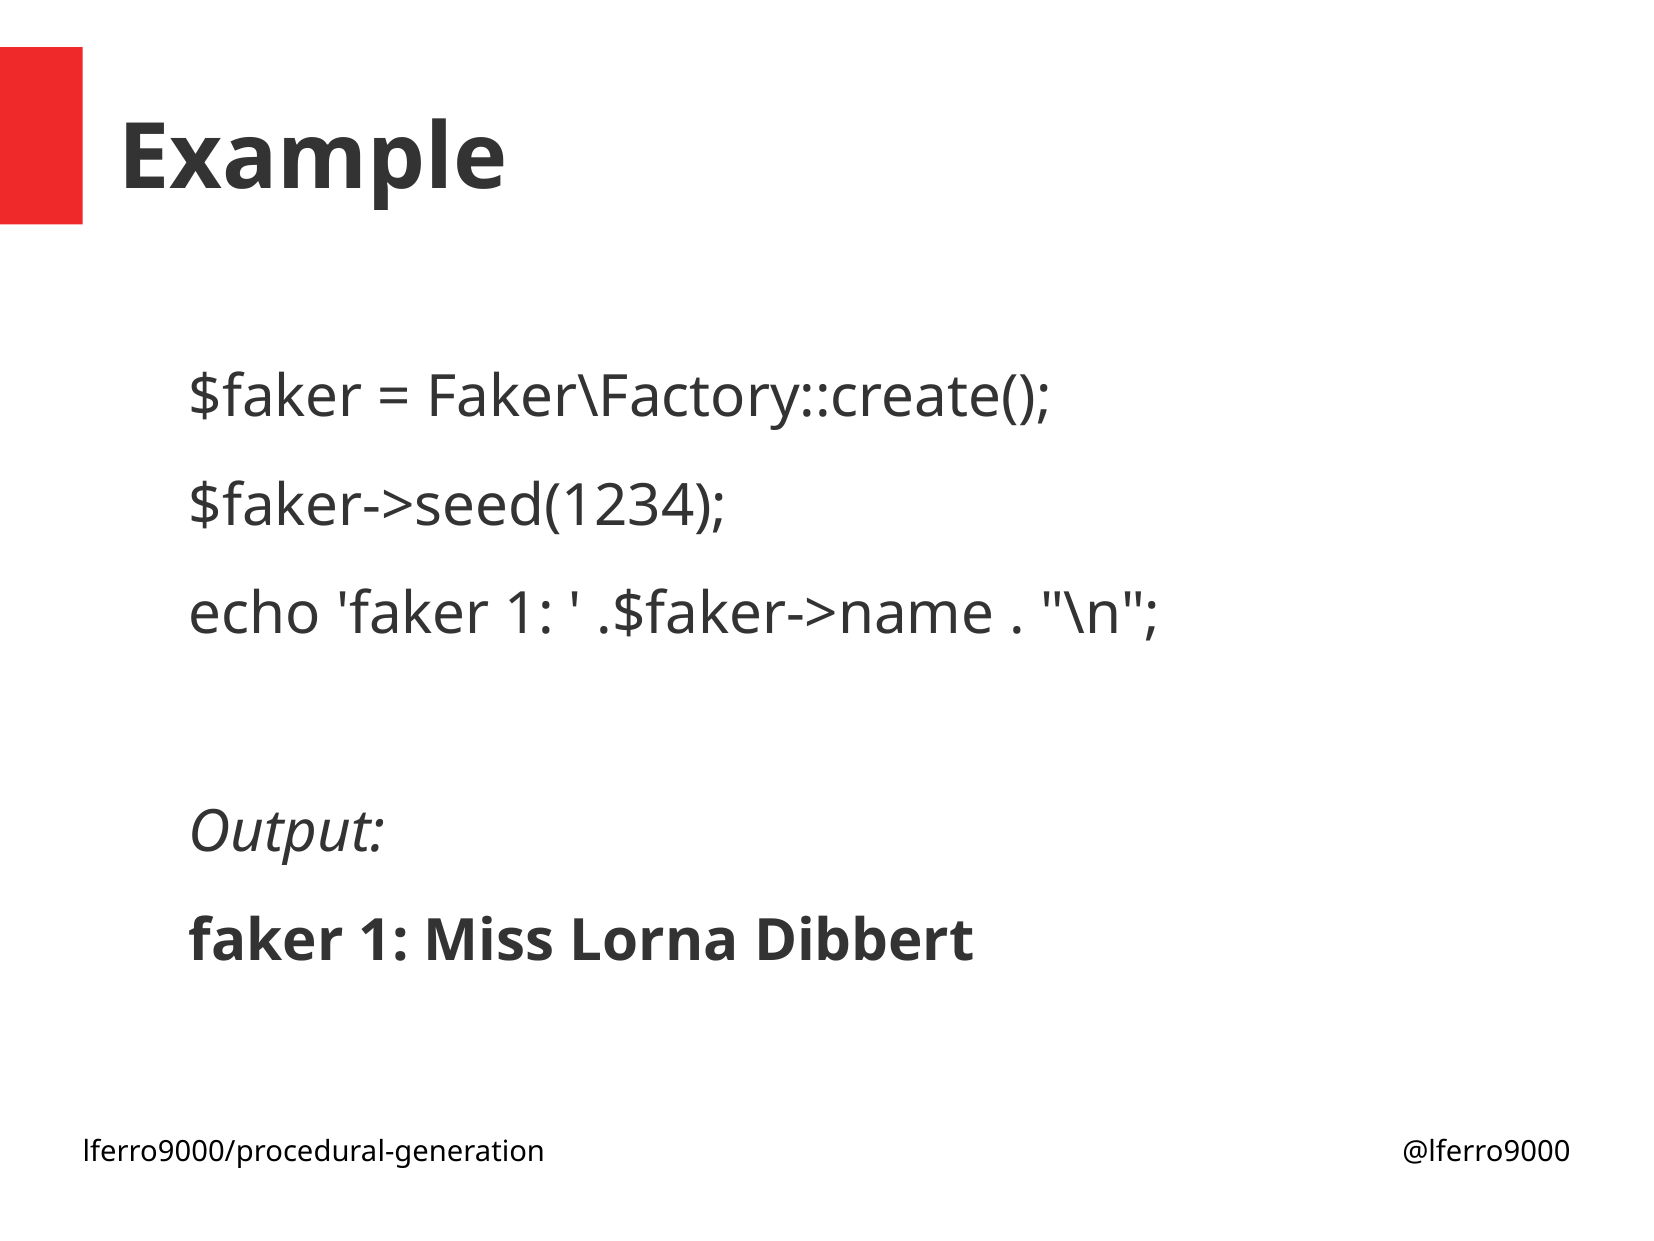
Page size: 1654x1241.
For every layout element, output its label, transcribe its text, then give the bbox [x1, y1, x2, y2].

list $faker = Faker\Factory::create(); $faker->seed(1234); echo 'faker 1: ' .$faker->name . "\n"; Output: faker 1: Miss Lorna Dibbert [118, 354, 1536, 1074]
title Example [118, 49, 1571, 257]
